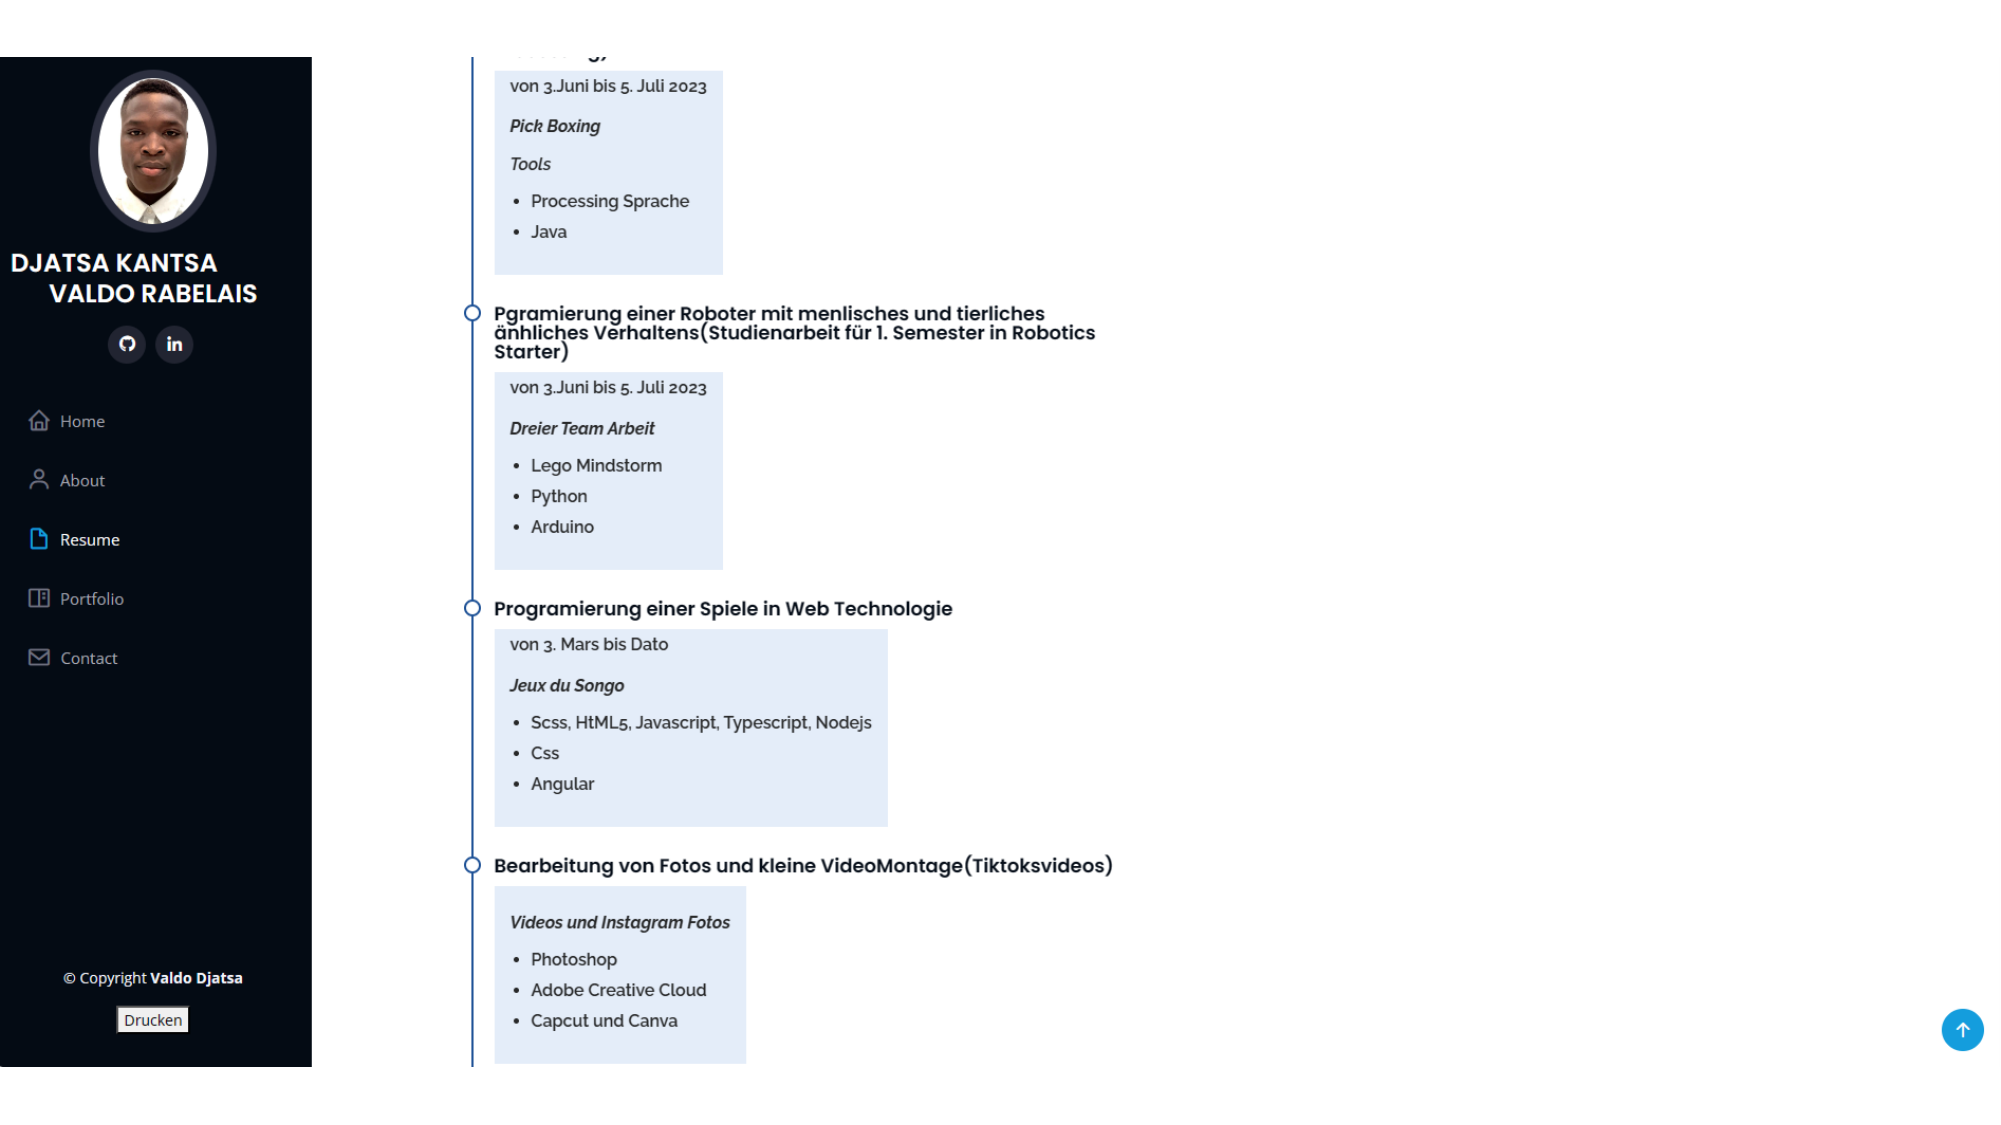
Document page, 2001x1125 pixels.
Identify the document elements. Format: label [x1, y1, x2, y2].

picture [0, 57, 2000, 1067]
